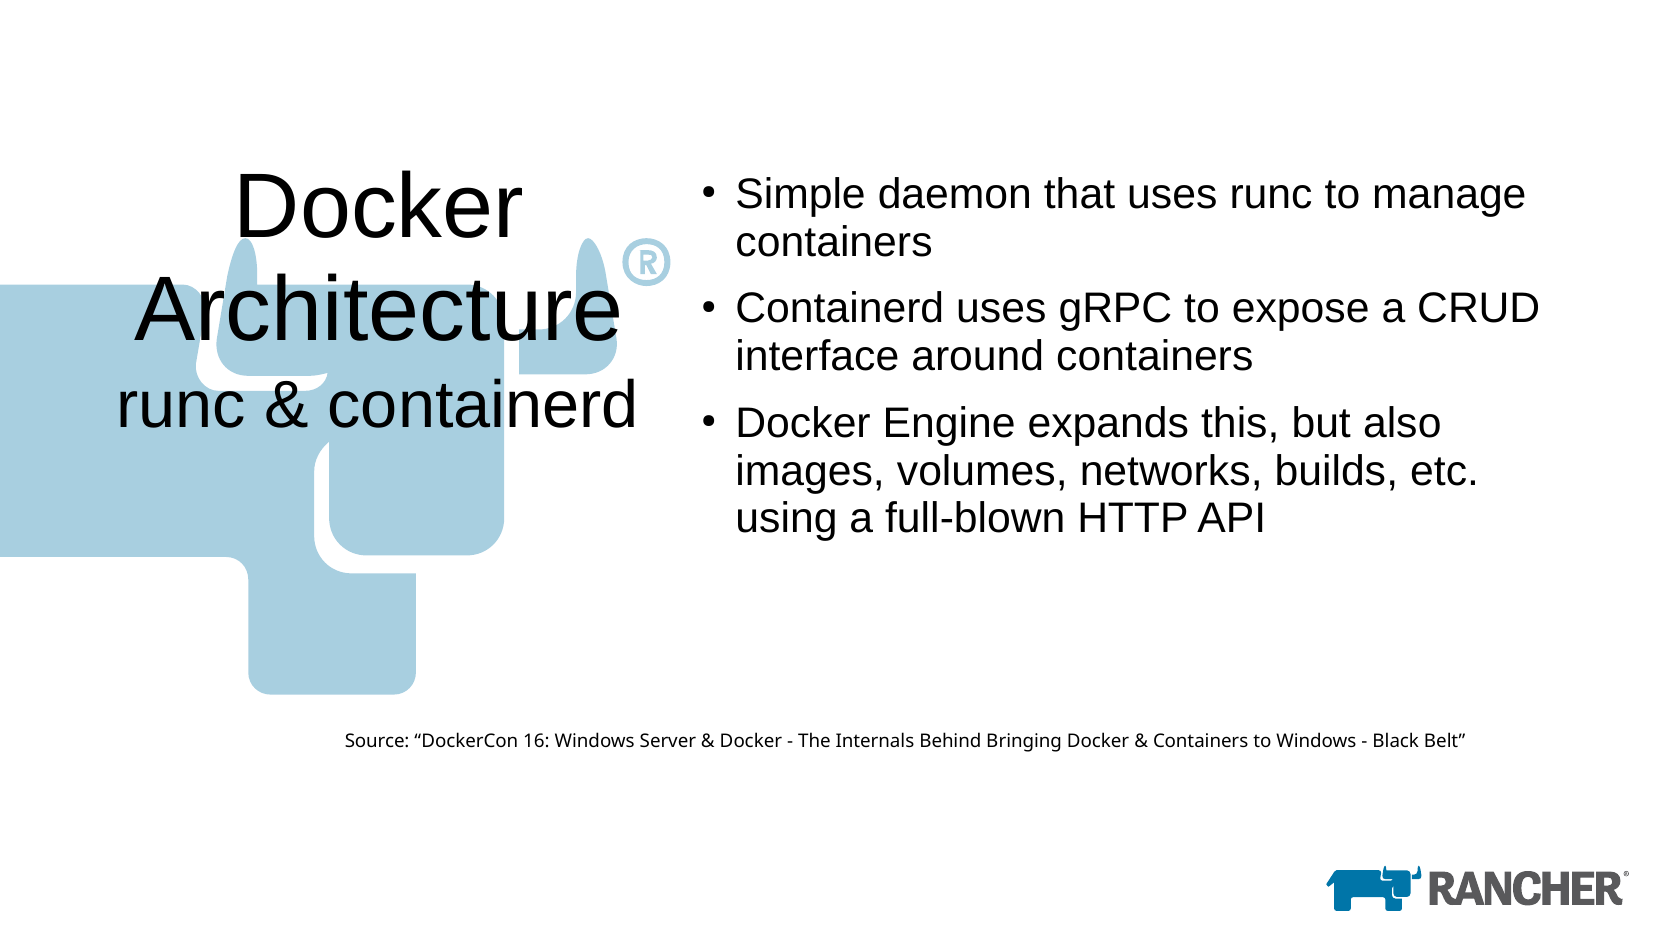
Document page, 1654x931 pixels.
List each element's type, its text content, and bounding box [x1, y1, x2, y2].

title Docker Architecture [83, 154, 676, 371]
text_box runc & containerd [81, 367, 674, 673]
list Simple daemon that uses runc to manage containers Containerd uses gRPC to expose a CRUD interface around containers Docker Engine expands this, but also images, volumes, networks, builds, etc. using a full-blown HTTP API [690, 169, 1572, 545]
text_box Source: “DockerCon 16: Windows Server & Docker - The Internals Behind Bringing Docker & Containers to Windows - Black Belt” [330, 720, 1569, 757]
